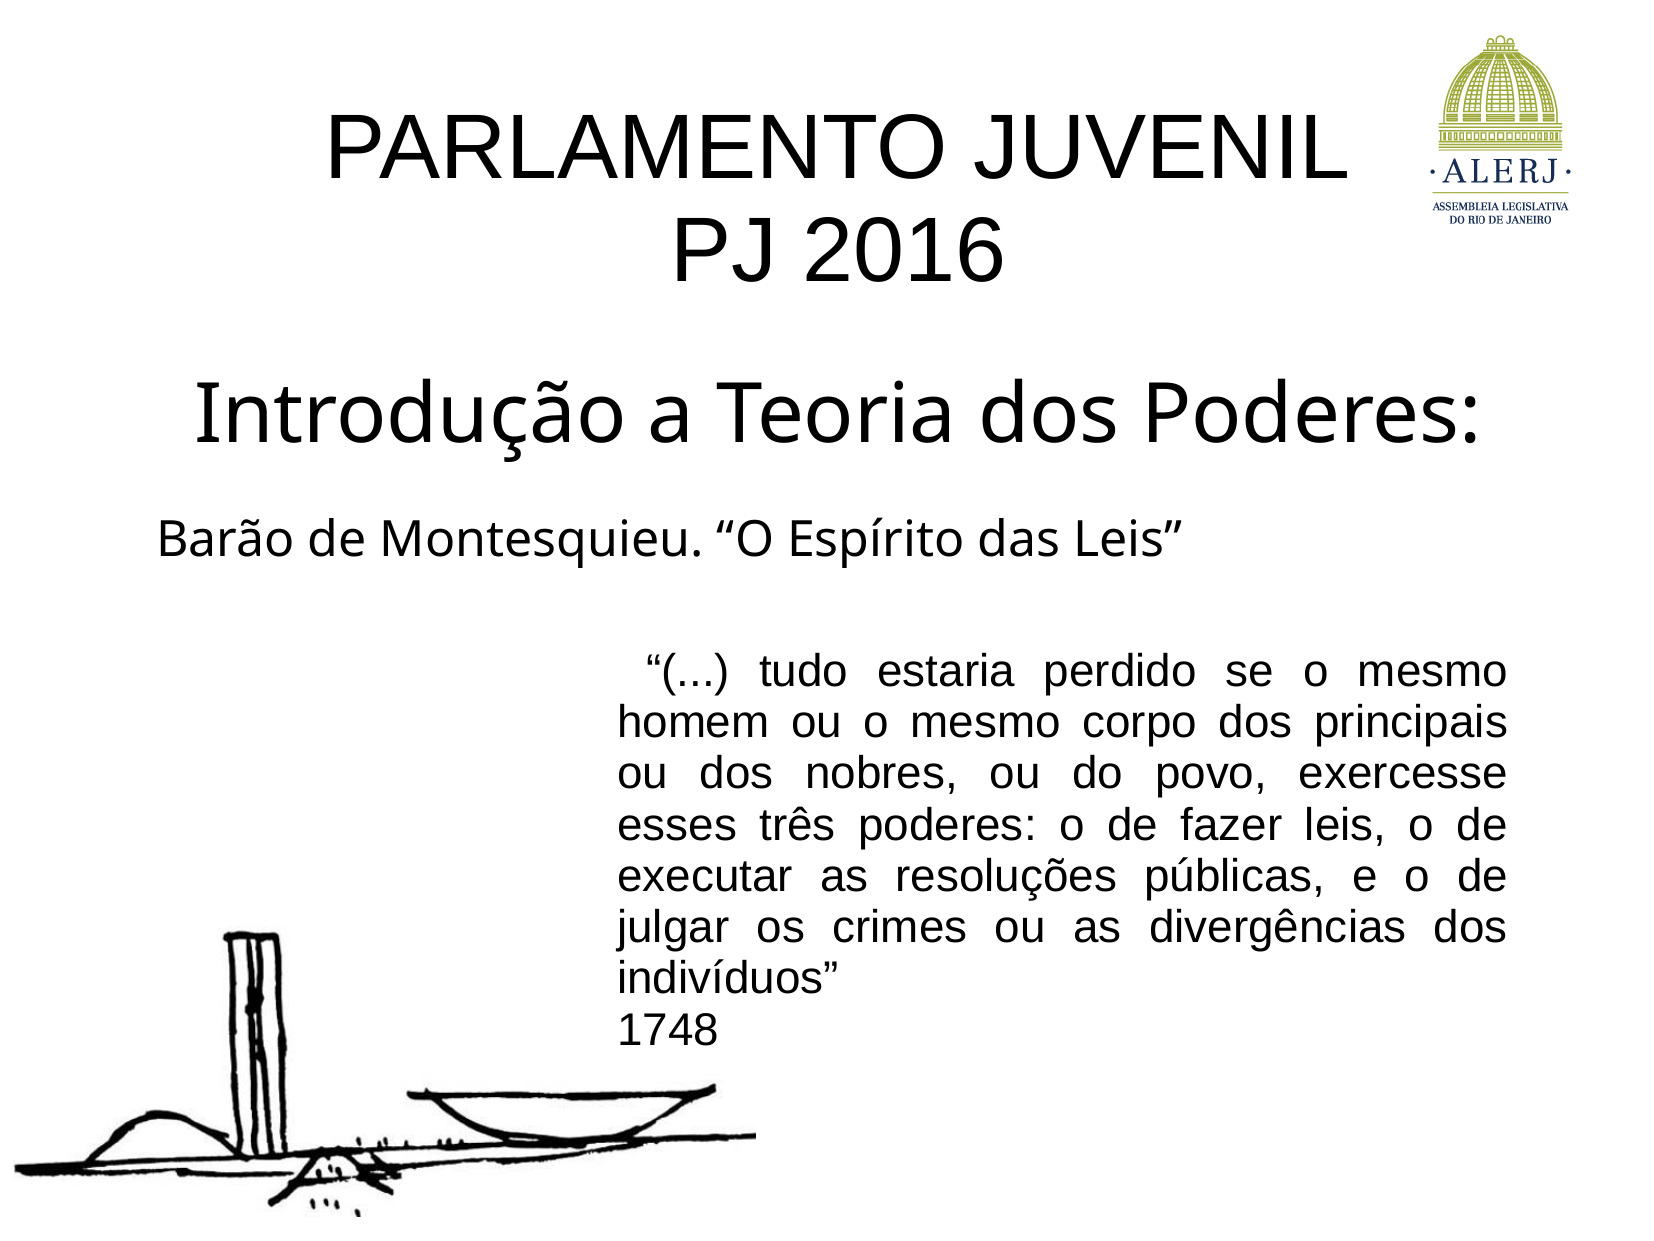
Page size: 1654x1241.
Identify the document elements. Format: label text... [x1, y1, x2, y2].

picture [1358, 23, 1642, 235]
title PARLAMENTO JUVENIL PJ 2016 [70, 94, 1607, 302]
text_box Introdução a Teoria dos Poderes: [94, 354, 1583, 467]
text_box Barão de Montesquieu. “O Espírito das Leis” [141, 496, 1524, 645]
text_box “(...) tudo estaria perdido se o mesmo homem ou o mesmo corpo dos principais ou dos nobres, ou do povo, exercesse esses três poderes: o de fazer leis, o de executar as resoluções públicas, e o de julgar os crimes ou as divergências dos indivíduos” 1748 [602, 637, 1524, 1063]
picture [12, 925, 756, 1217]
